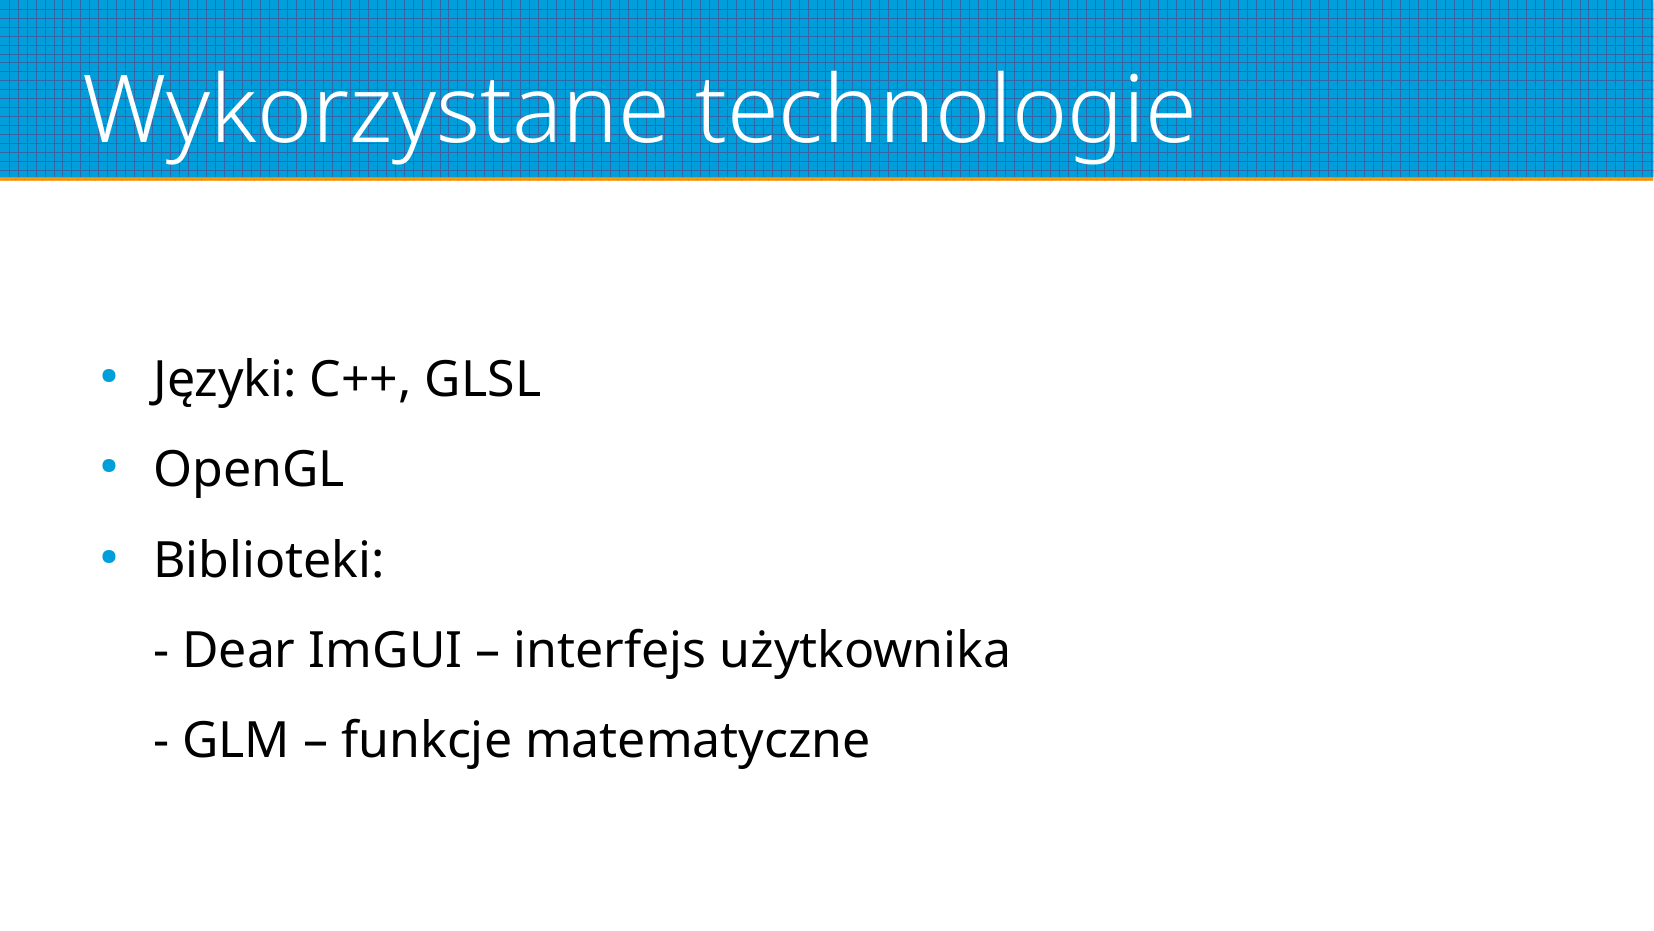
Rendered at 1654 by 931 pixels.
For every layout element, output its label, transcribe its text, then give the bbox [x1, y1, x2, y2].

title Wykorzystane technologie [82, 14, 1571, 171]
list Języki: C++, GLSL OpenGL Biblioteki: - Dear ImGUI – interfejs użytkownika - GLM – funkcje matematyczne [82, 252, 1563, 827]
